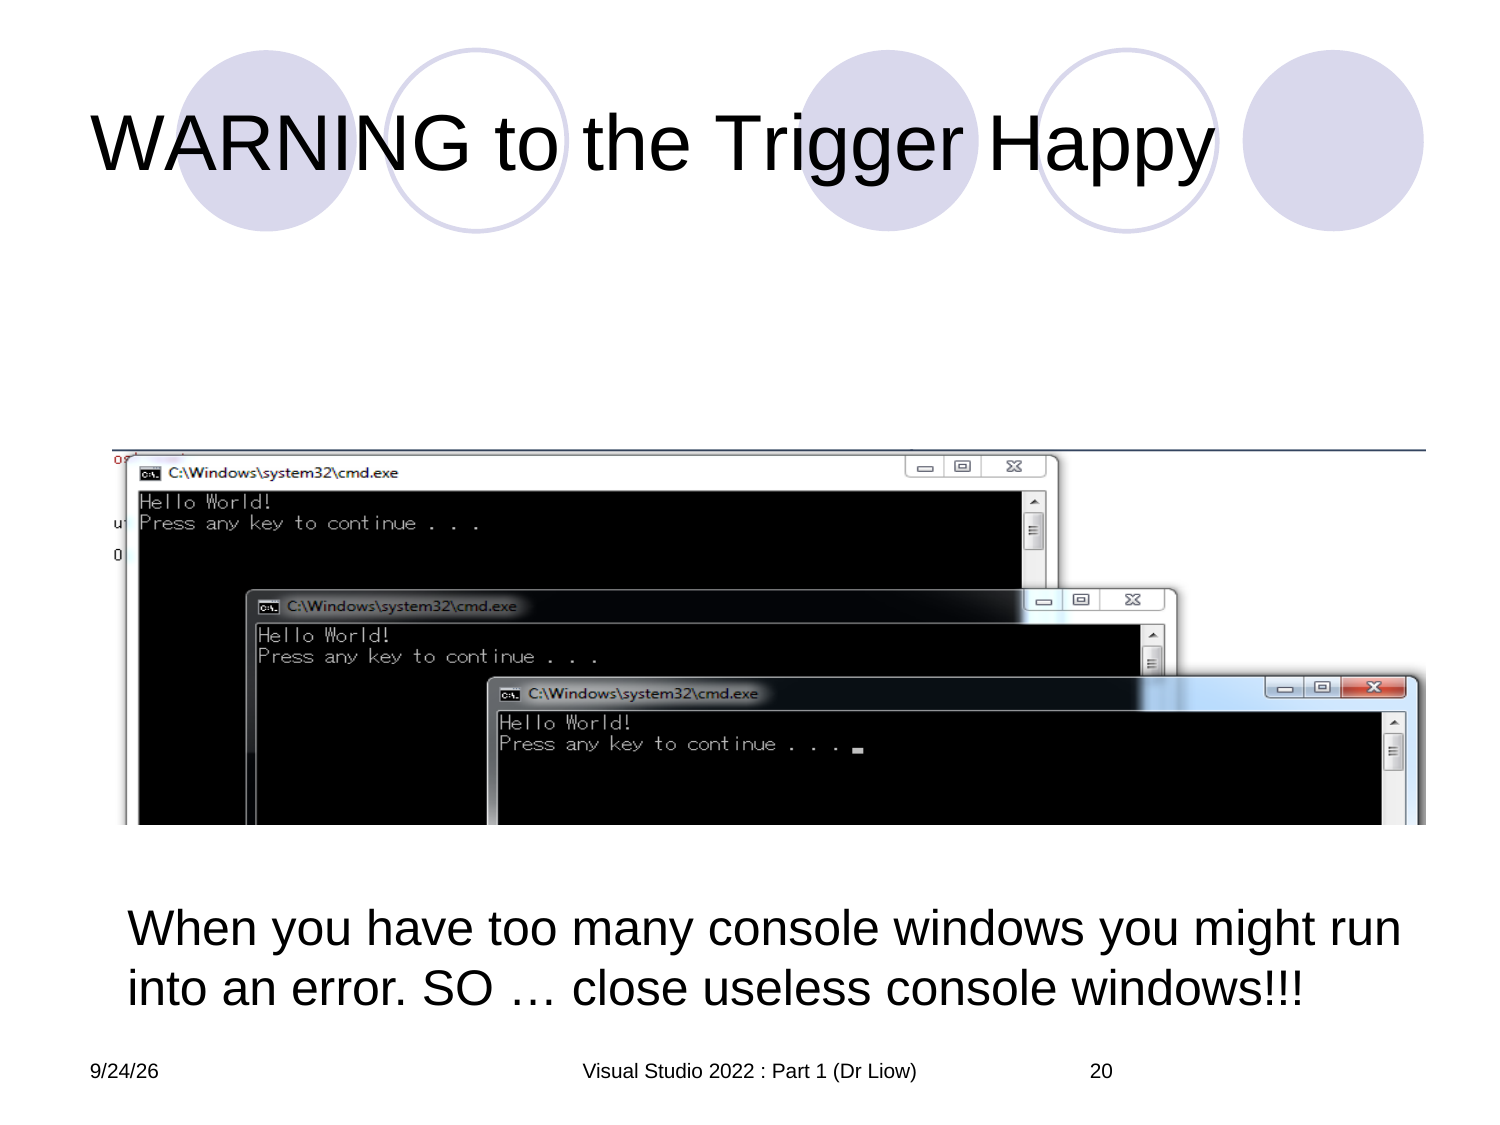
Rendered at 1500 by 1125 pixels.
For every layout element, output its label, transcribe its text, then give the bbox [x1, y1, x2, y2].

text_box 1/11/22 [74, 1049, 426, 1101]
picture [112, 449, 1426, 826]
text_box <number> [1074, 1049, 1426, 1101]
text_box When you have too many console windows you might run into an error. SO … close useless console windows!!! [112, 887, 1426, 1023]
title WARNING to the Trigger Happy [75, 45, 1426, 233]
text_box Visual Studio 2022 : Part 1 (Dr Liow) [512, 1049, 988, 1101]
